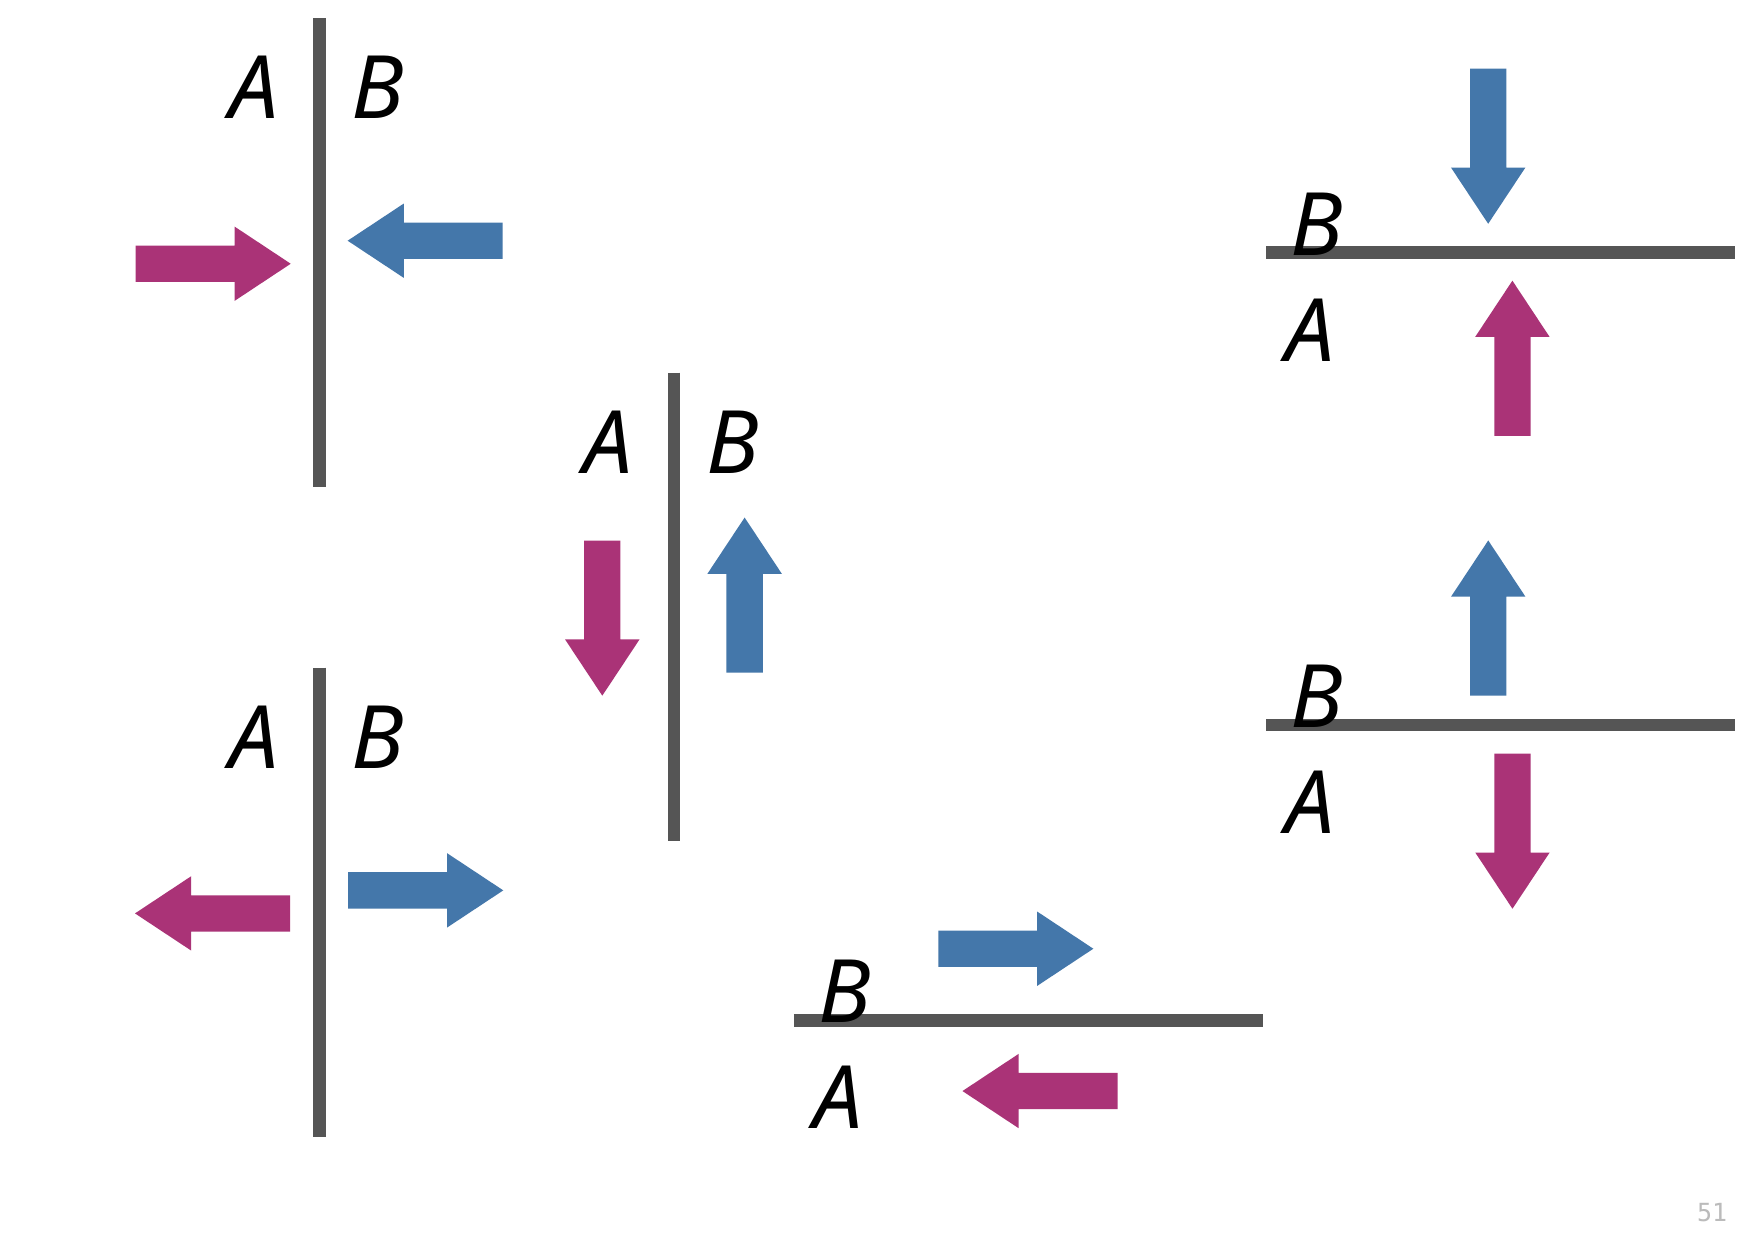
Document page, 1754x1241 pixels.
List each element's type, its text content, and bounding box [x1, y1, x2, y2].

text_box [135, 876, 291, 951]
text_box B [1275, 154, 1359, 257]
text_box [347, 203, 503, 278]
text_box [1451, 540, 1526, 696]
text_box [135, 226, 291, 301]
text_box [565, 540, 640, 696]
text_box B [336, 667, 421, 771]
text_box A [568, 372, 662, 475]
text_box B [691, 372, 775, 475]
text_box [1450, 68, 1526, 224]
text_box B [336, 18, 421, 121]
text_box [348, 853, 504, 928]
text_box B [803, 921, 887, 1025]
text_box A [1270, 260, 1364, 363]
text_box A [214, 18, 308, 121]
text_box [962, 1053, 1118, 1129]
text_box A [214, 667, 308, 771]
text_box B [1275, 626, 1359, 729]
text_box [1475, 753, 1550, 909]
text_box A [798, 1027, 892, 1131]
text_box [707, 517, 782, 673]
text_box A [1270, 732, 1364, 835]
text_box [1475, 280, 1550, 436]
text_box [938, 911, 1094, 986]
